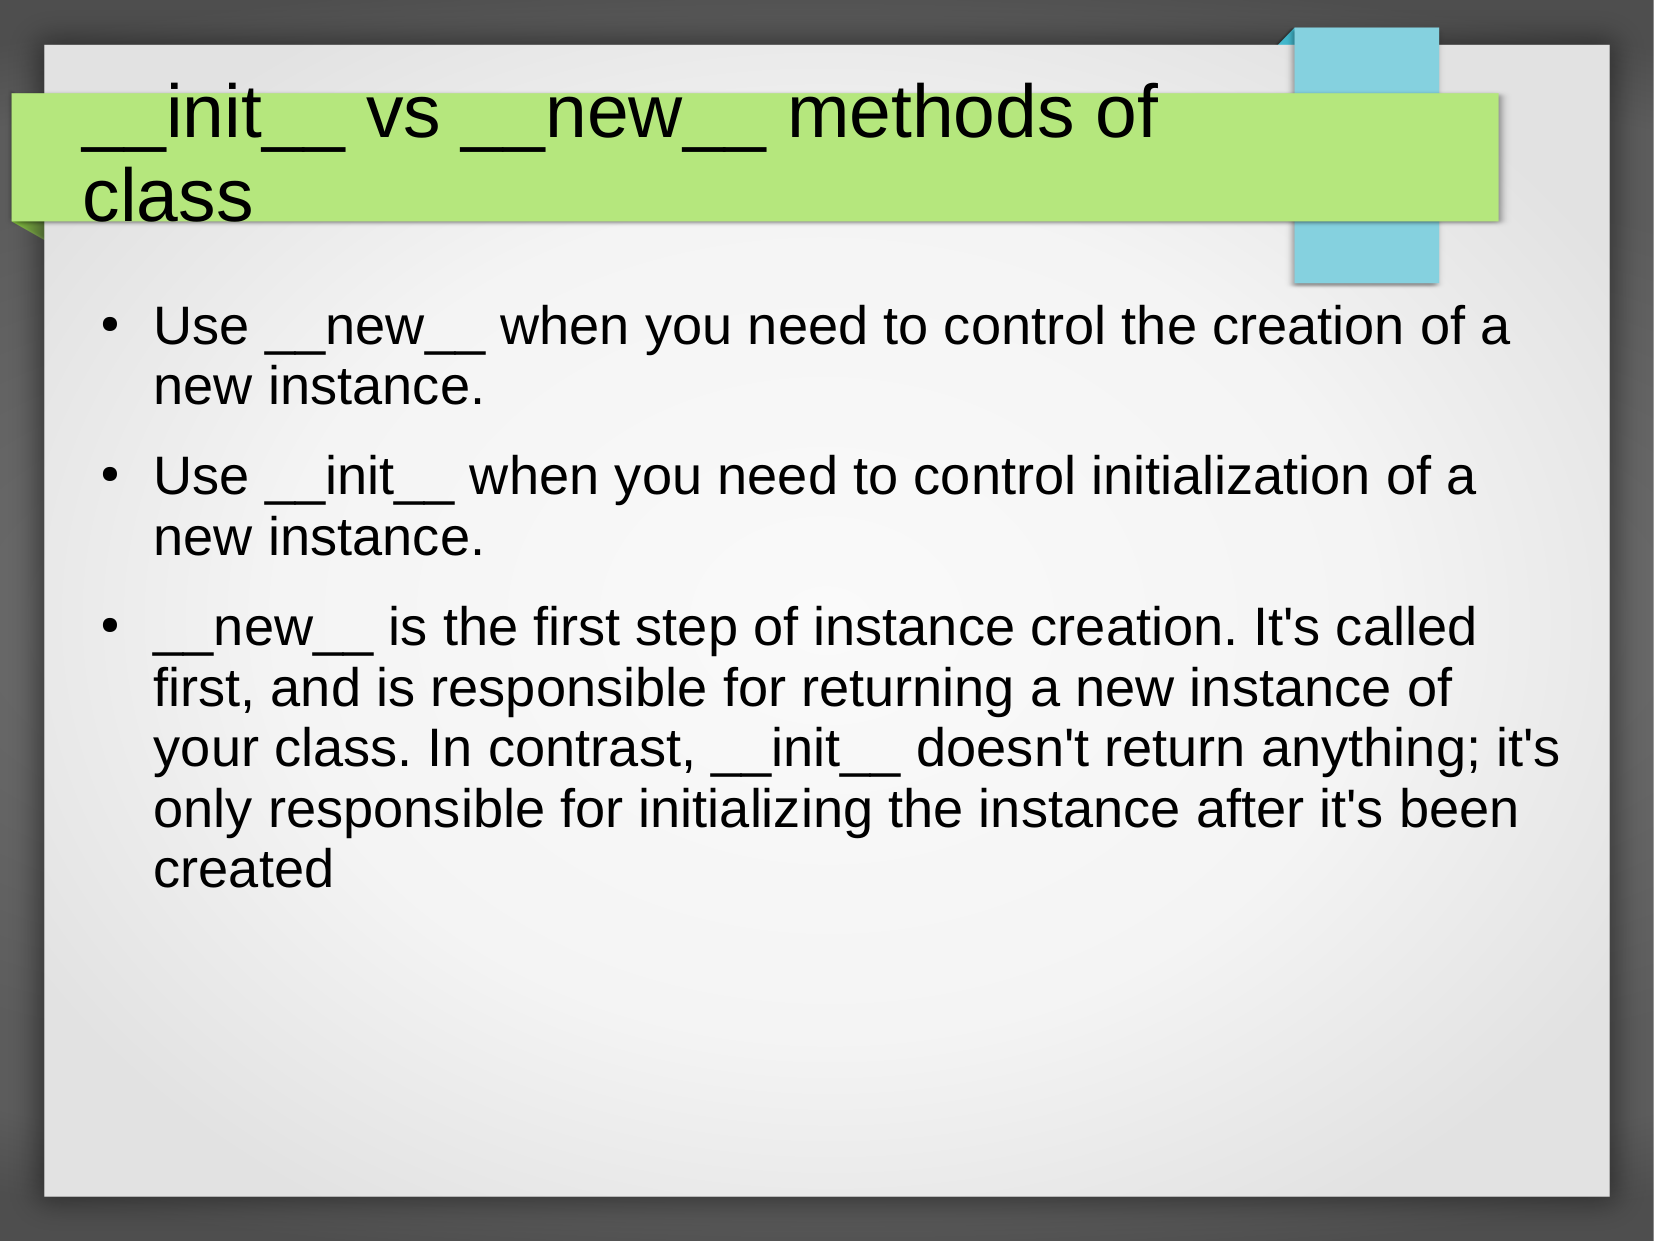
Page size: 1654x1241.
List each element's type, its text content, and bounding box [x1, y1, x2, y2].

title __init__ vs __new__ methods of class [82, 69, 1264, 238]
picture [0, 0, 1654, 1241]
list Use __new__ when you need to control the creation of a new instance. Use __init__ when you need to control initialization of a new instance. __new__ is the first step of instance creation. It's called first, and is responsible for returning a new instance of your class. In contrast, __init__ doesn't return anything; it's only responsible for initializing the instance after it's been created [82, 295, 1571, 1015]
